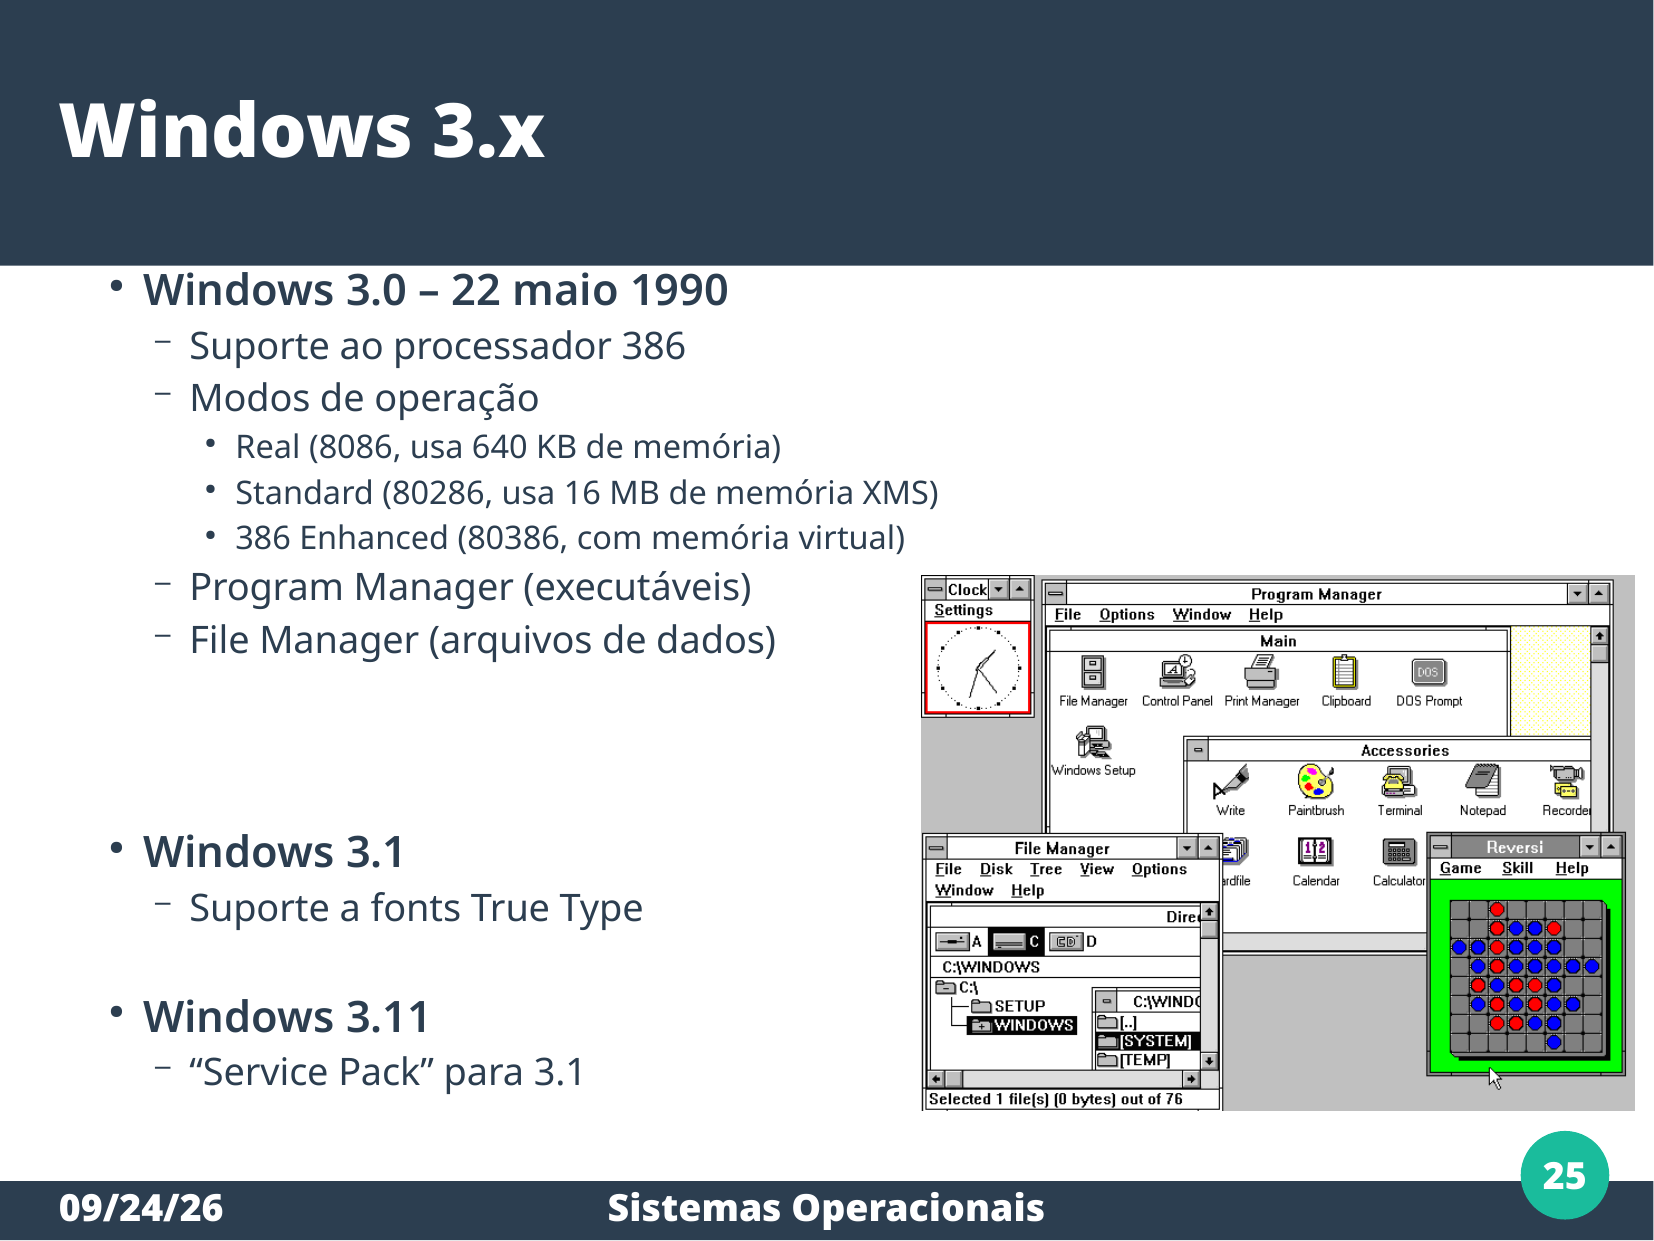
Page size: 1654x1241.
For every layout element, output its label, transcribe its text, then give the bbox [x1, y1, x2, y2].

picture [921, 575, 1635, 1111]
list Windows 3.0 – 22 maio 1990 Suporte ao processador 386 Modos de operação Real (8086, usa 640 KB de memória) Standard (80286, usa 16 MB de memória XMS) 386 Enhanced (80386, com memória virtual) Program Manager (executáveis) File Manager (arquivos de dados) Windows 3.1 Suporte a fonts True Type Windows 3.11 “Service Pack” para 3.1 [82, 255, 1533, 1108]
title Windows 3.x [59, 49, 1595, 207]
